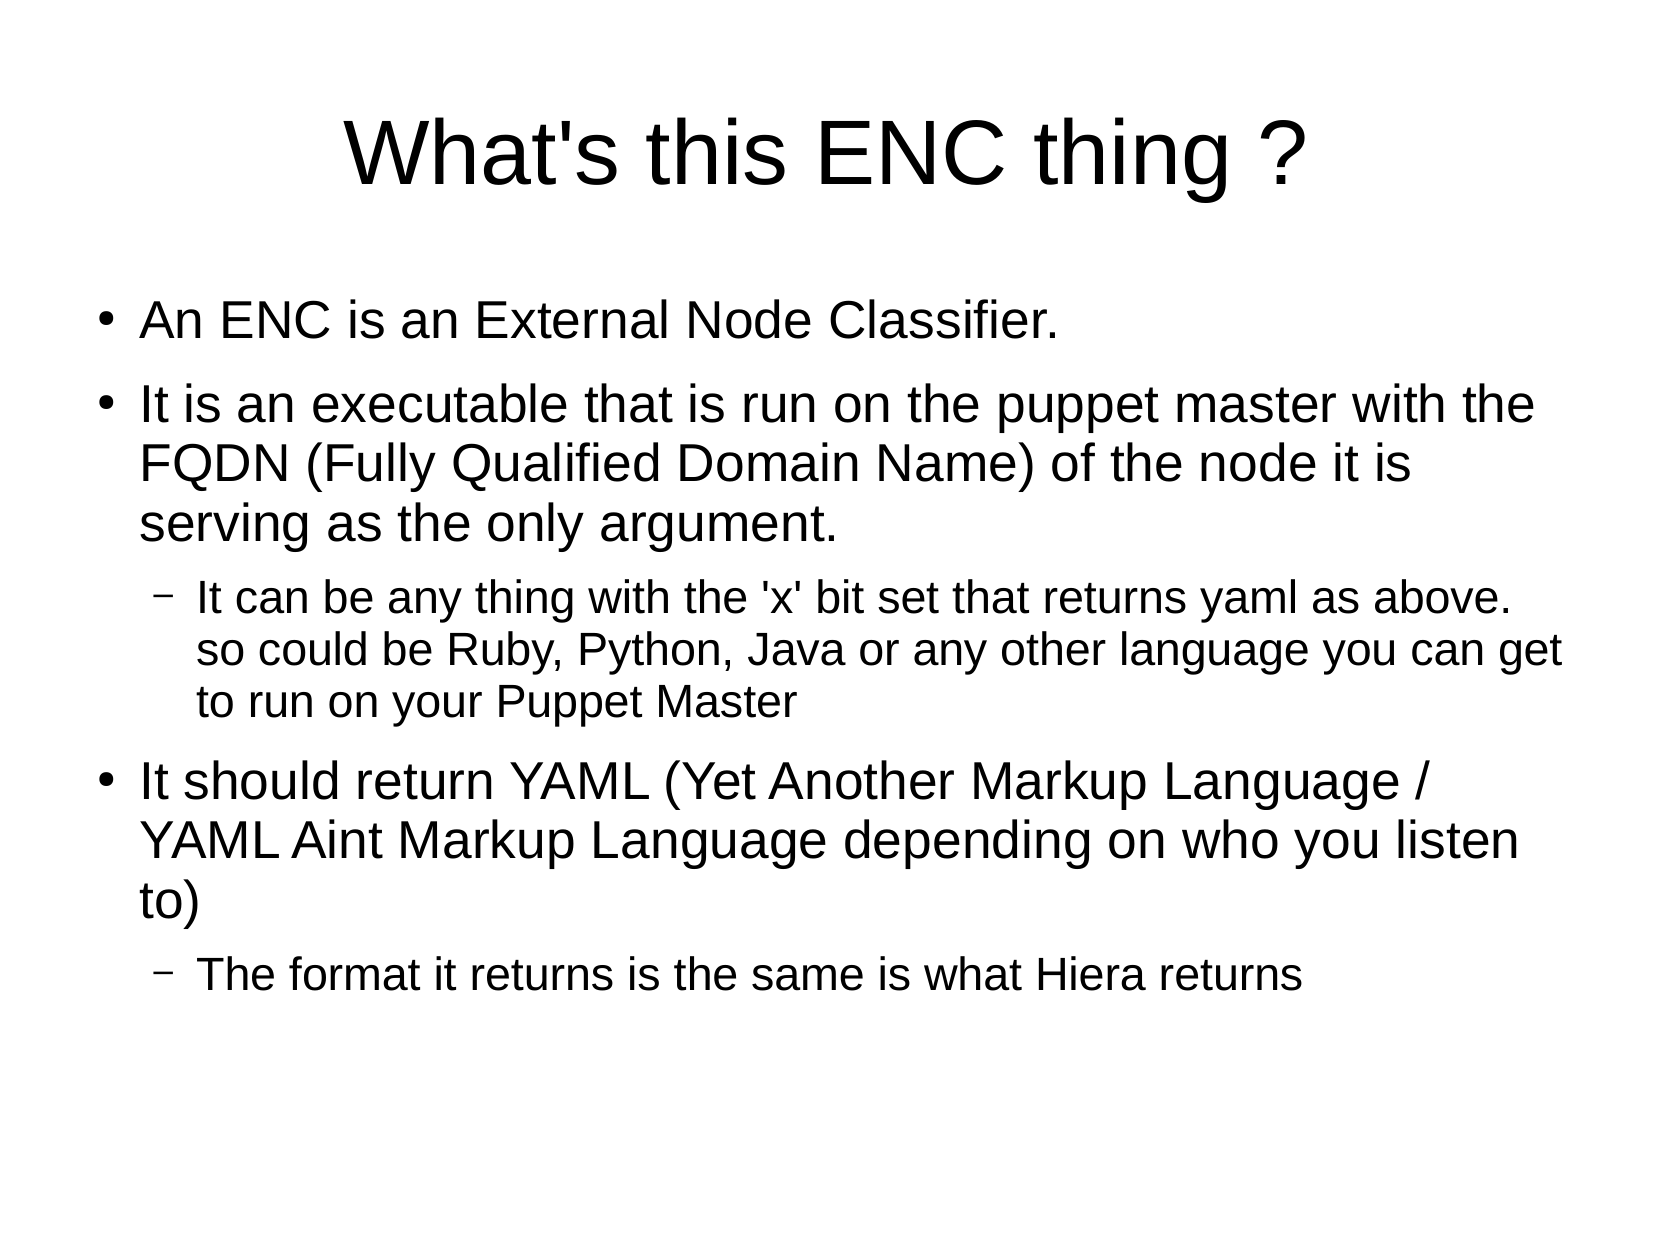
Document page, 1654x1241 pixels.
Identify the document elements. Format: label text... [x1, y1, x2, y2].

list An ENC is an External Node Classifier. It is an executable that is run on the puppet master with the FQDN (Fully Qualified Domain Name) of the node it is serving as the only argument. It can be any thing with the 'x' bit set that returns yaml as above. so could be Ruby, Python, Java or any other language you can get to run on your Puppet Master It should return YAML (Yet Another Markup Language / YAML Aint Markup Language depending on who you listen to) The format it returns is the same is what Hiera returns [82, 290, 1571, 1010]
title What's this ENC thing ? [82, 49, 1571, 257]
